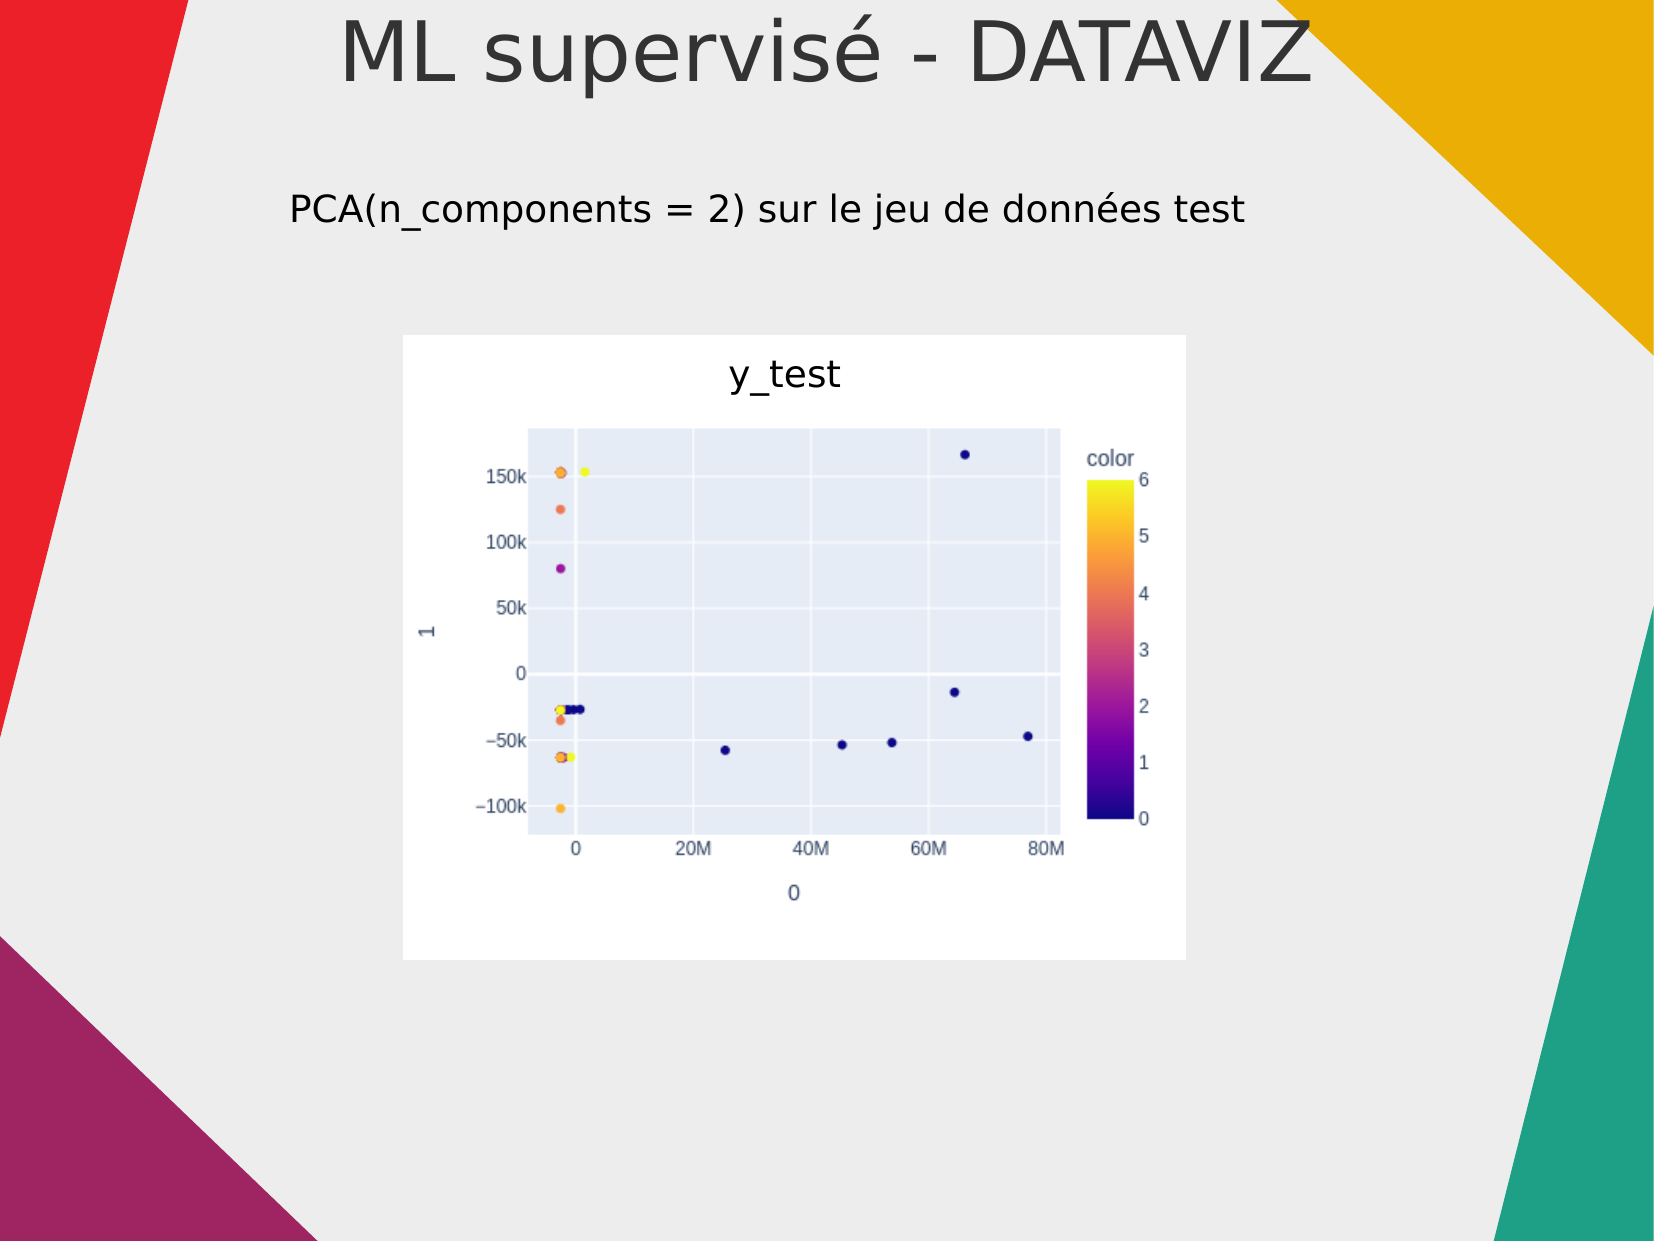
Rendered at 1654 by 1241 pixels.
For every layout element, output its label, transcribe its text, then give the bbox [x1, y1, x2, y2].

picture [403, 335, 1186, 961]
text_box PCA(n_components = 2) sur le jeu de données test [274, 180, 1276, 282]
text_box y_test [713, 345, 924, 406]
title ML supervisé - DATAVIZ [114, 0, 1539, 106]
